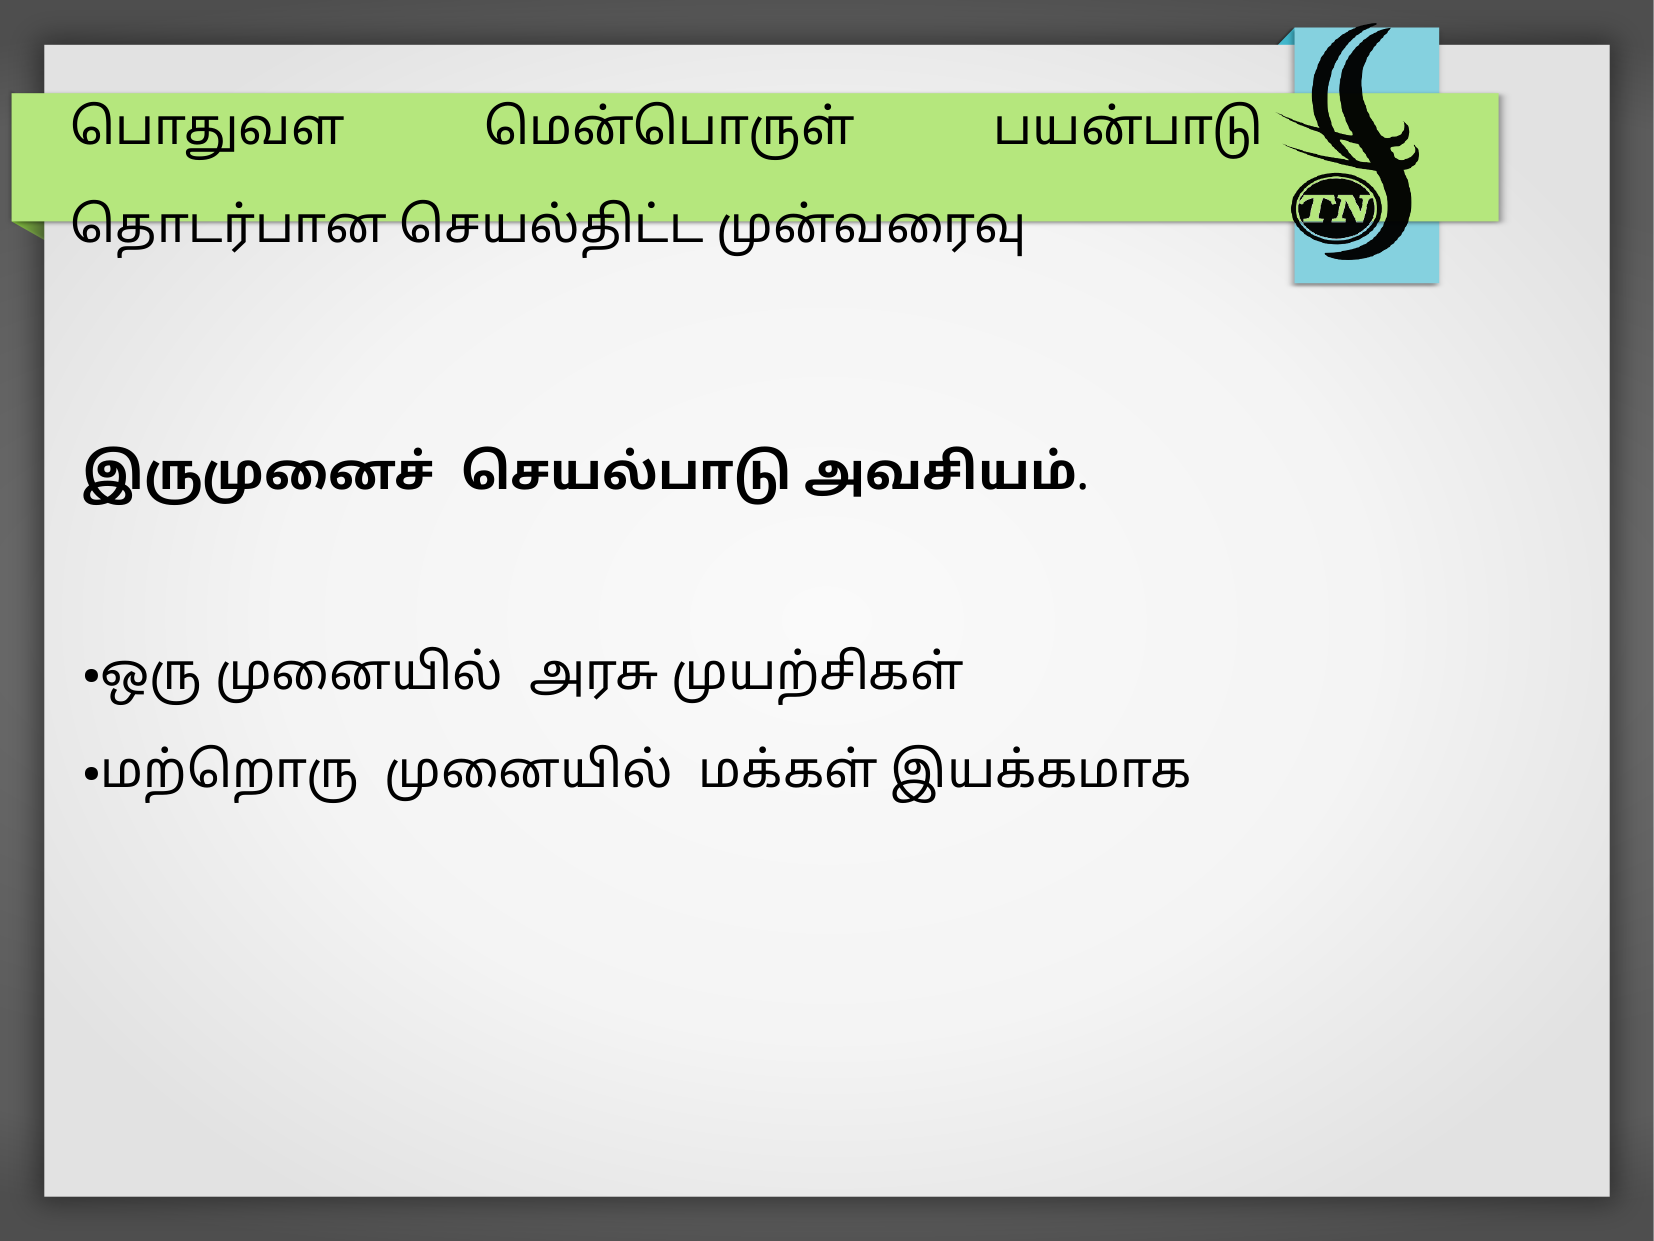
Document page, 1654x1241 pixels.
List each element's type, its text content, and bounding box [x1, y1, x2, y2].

picture [0, 0, 1654, 1241]
title பொதுவள மென்பொருள் பயன்பாடு தொடர்பான செயல்திட்ட முன்வரைவு [70, 82, 1264, 249]
subtitle இருமுனைச் செயல்பாடு அவசியம். ஒரு முனையில் அரசு முயற்சிகள் மற்றொரு முனையில் மக்கள் இயக்கமாக [82, 295, 1571, 1015]
